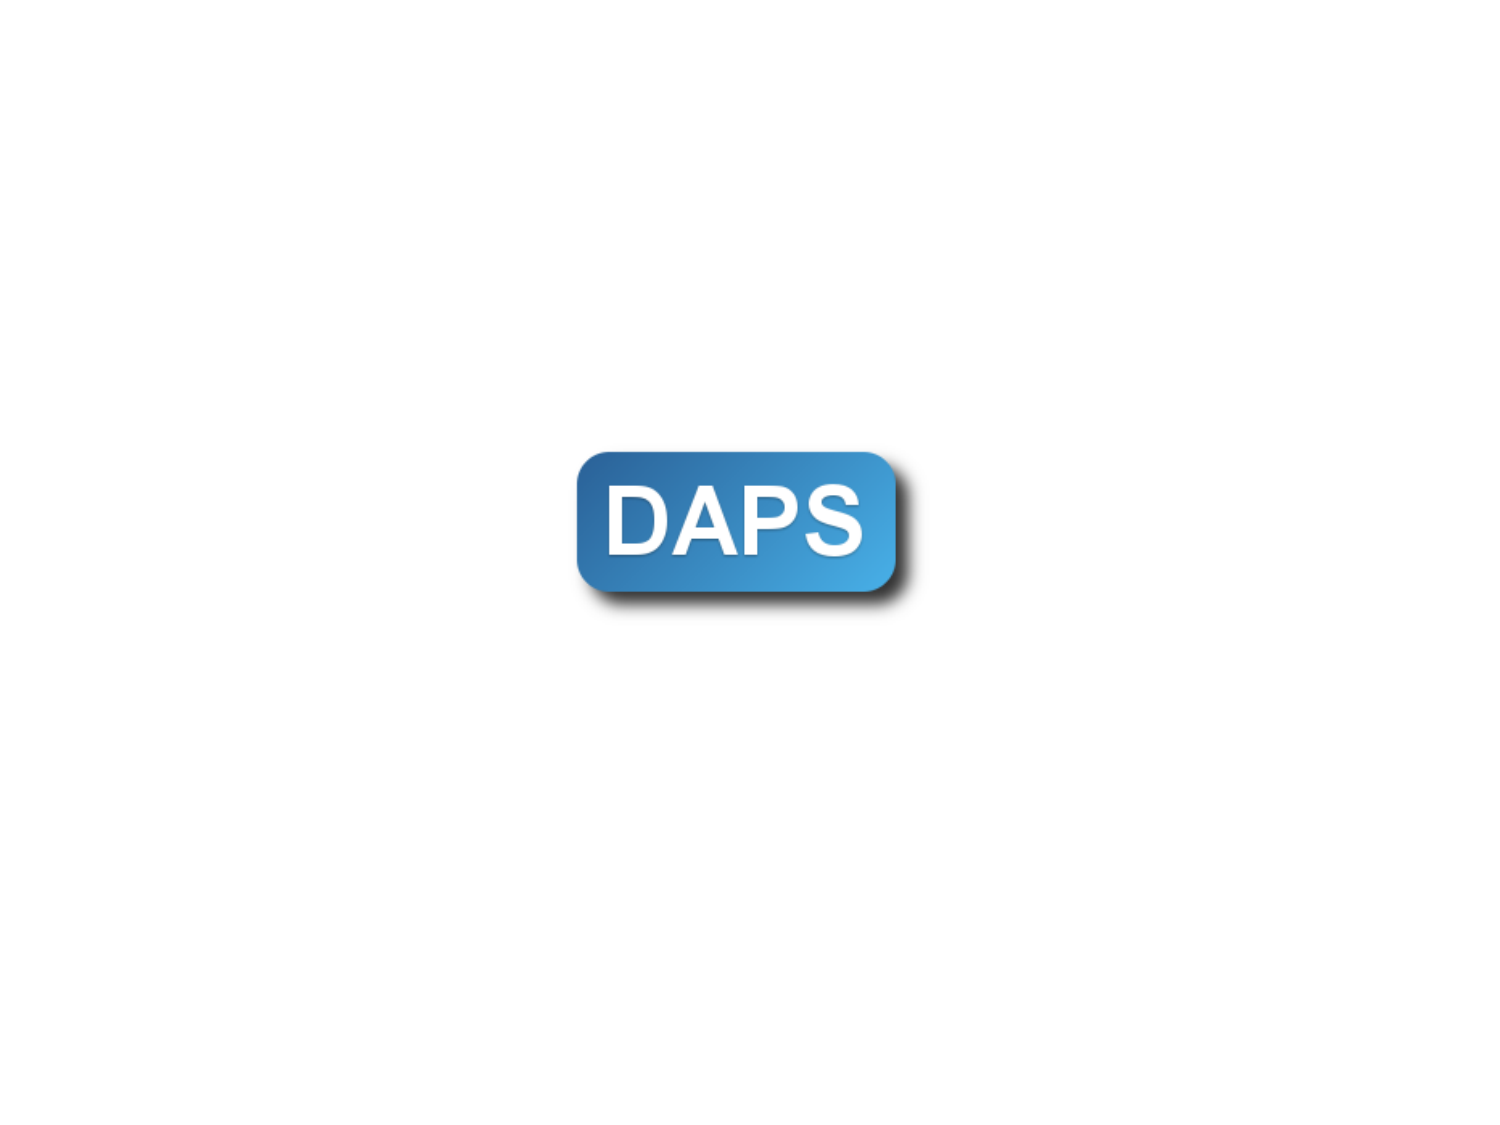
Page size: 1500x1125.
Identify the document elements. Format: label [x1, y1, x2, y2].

picture [566, 441, 933, 629]
